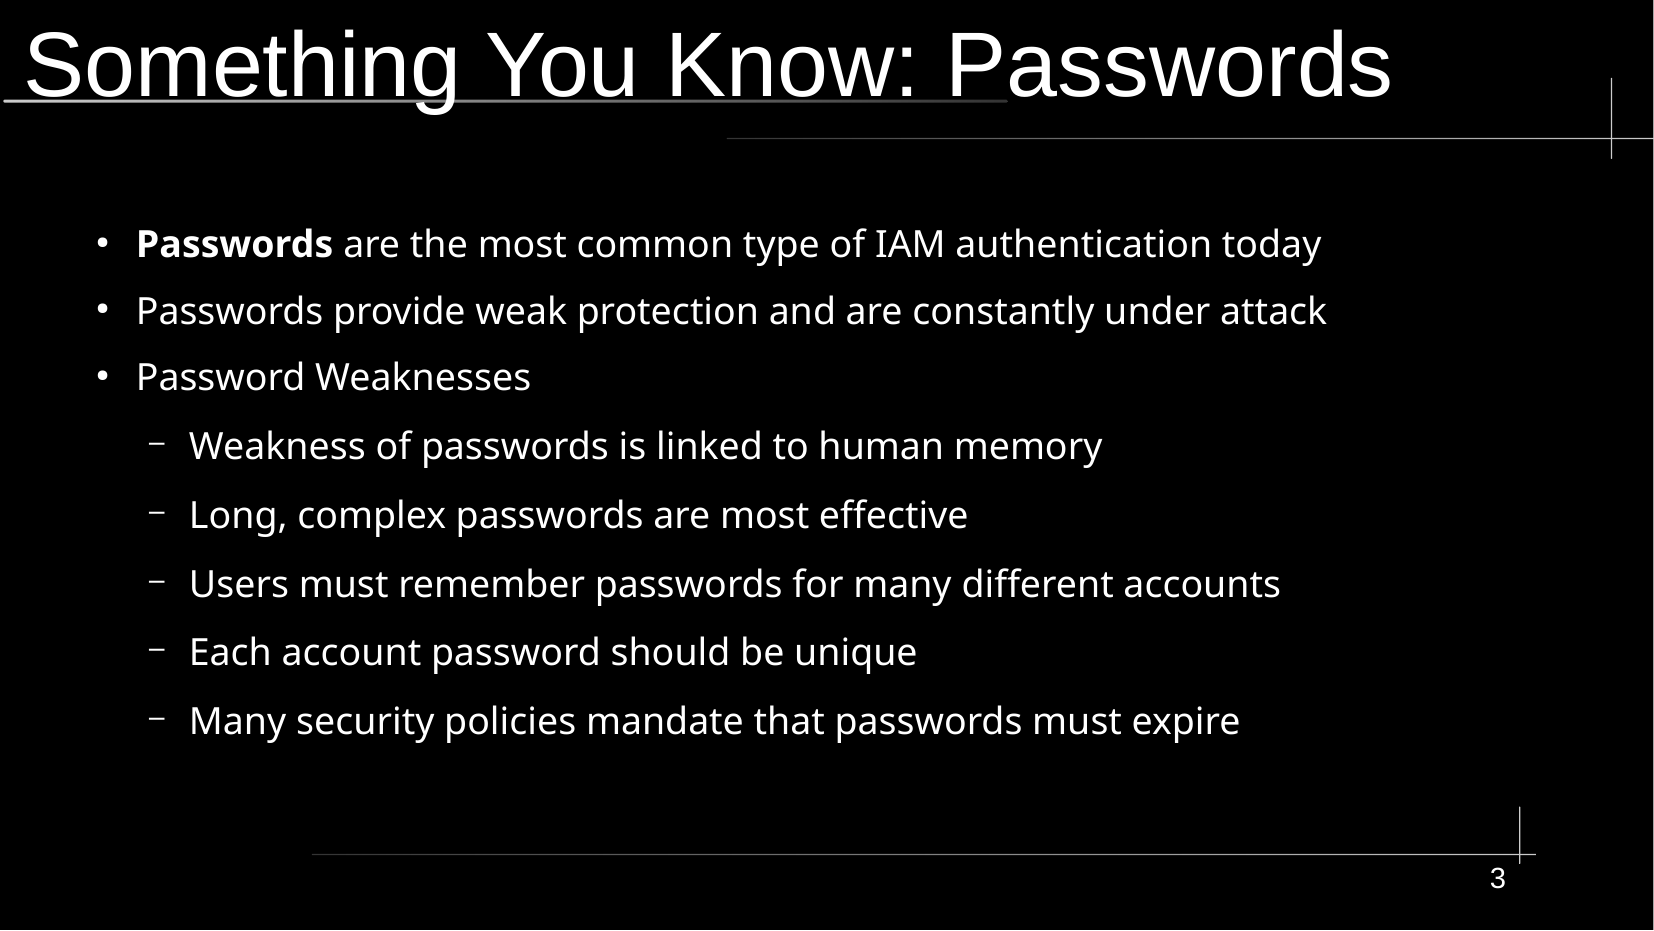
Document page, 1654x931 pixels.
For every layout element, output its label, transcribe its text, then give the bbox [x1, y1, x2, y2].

title Something You Know: Passwords [23, 11, 1589, 119]
list Passwords are the most common type of IAM authentication today Passwords provide weak protection and are constantly under attack Password Weaknesses Weakness of passwords is linked to human memory Long, complex passwords are most effective Users must remember passwords for many different accounts Each account password should be unique Many security policies mandate that passwords must expire [82, 217, 1571, 758]
